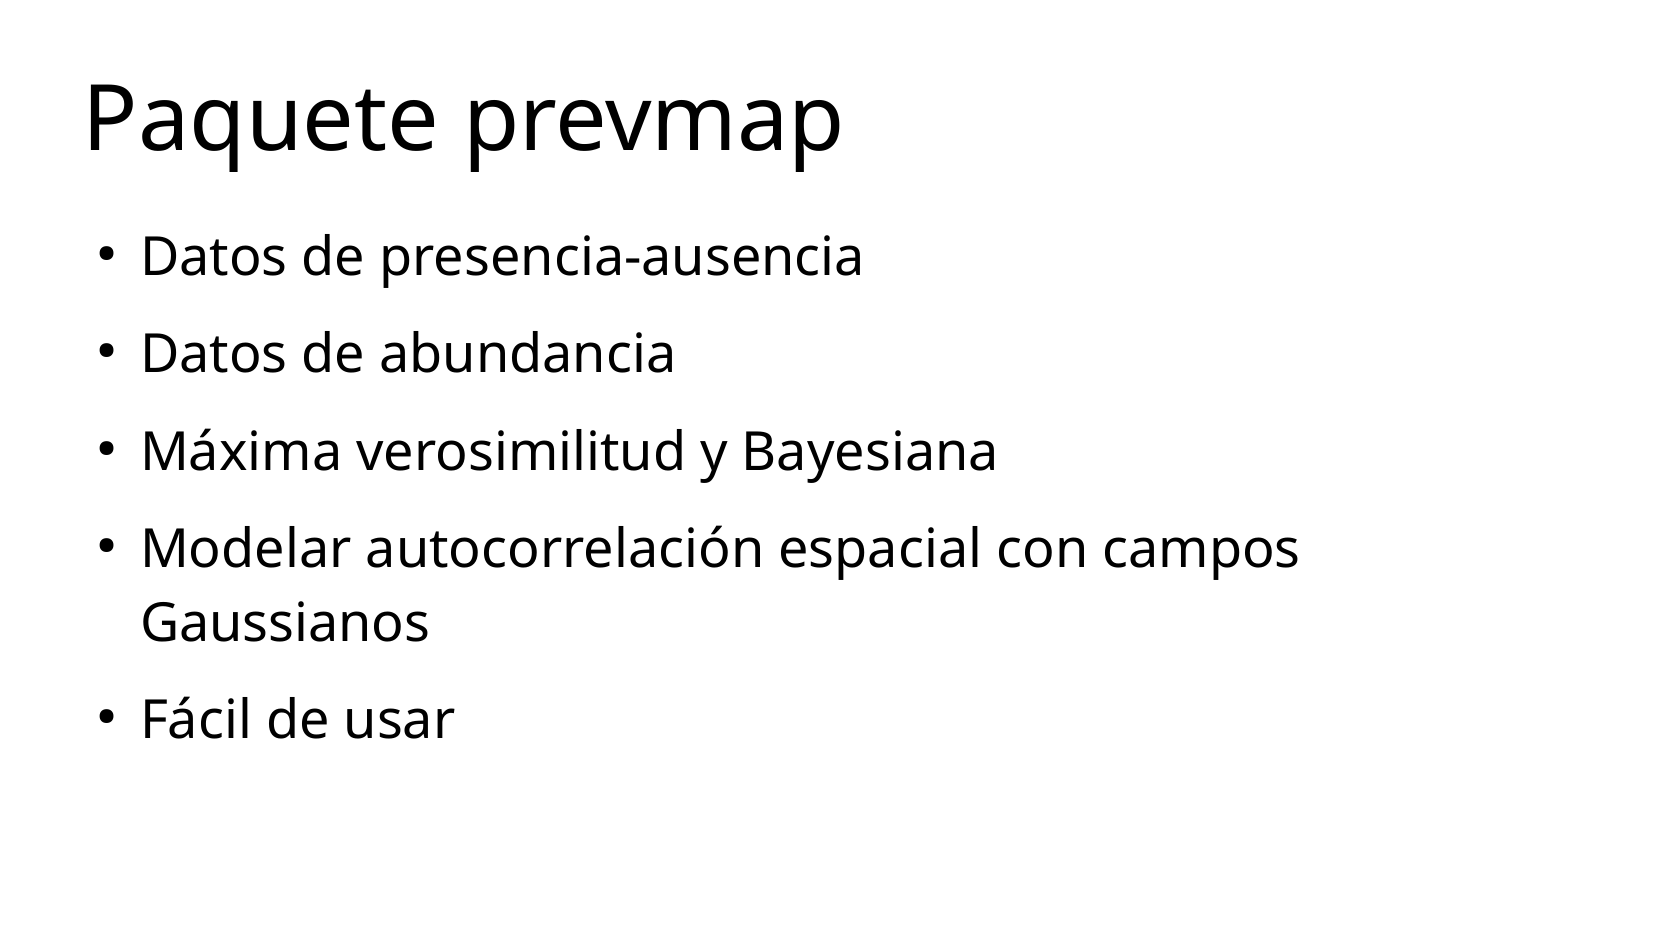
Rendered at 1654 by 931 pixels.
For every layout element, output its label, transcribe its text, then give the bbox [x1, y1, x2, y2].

title Paquete prevmap [82, 37, 1571, 193]
list Datos de presencia-ausencia Datos de abundancia Máxima verosimilitud y Bayesiana Modelar autocorrelación espacial con campos Gaussianos Fácil de usar [82, 217, 1571, 758]
